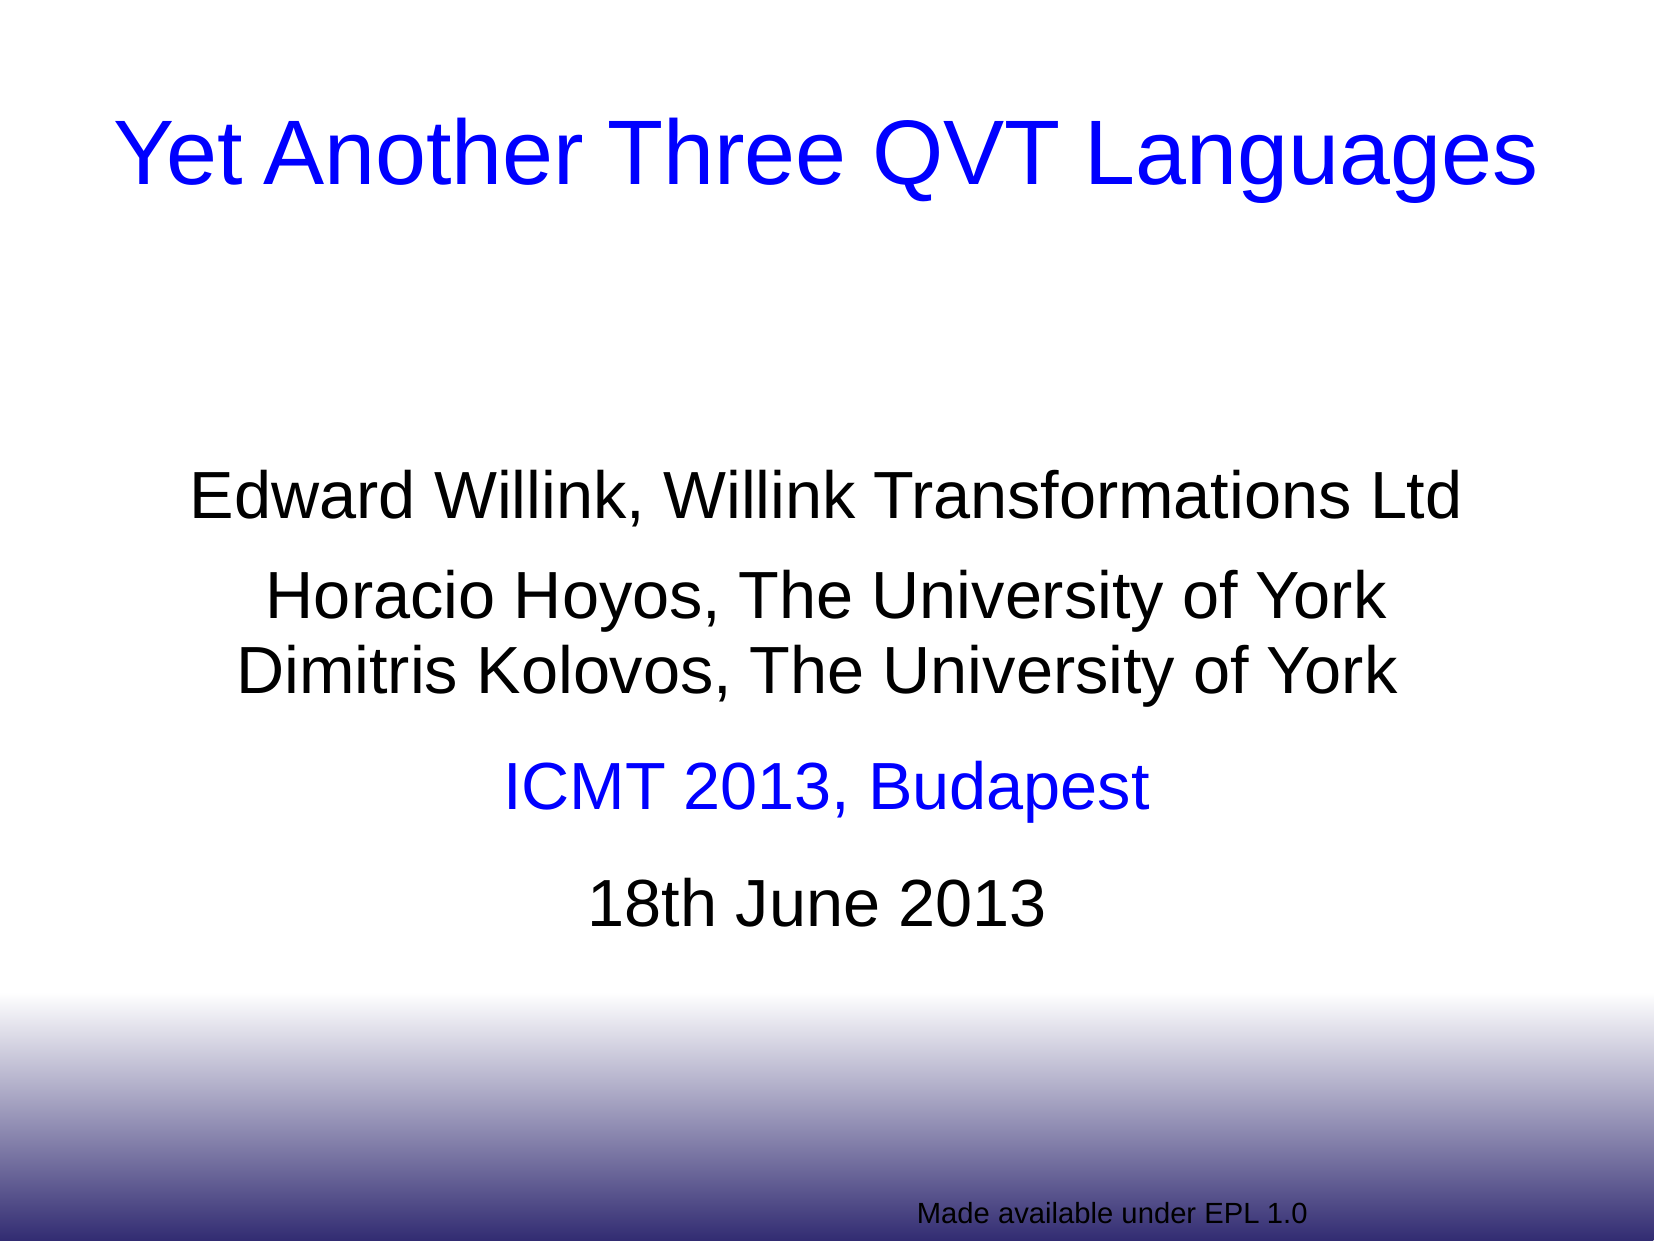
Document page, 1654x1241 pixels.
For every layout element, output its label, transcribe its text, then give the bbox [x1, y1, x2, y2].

title Yet Another Three QVT Languages [82, 56, 1571, 250]
subtitle Edward Willink, Willink Transformations Ltd Horacio Hoyos, The University of York Dimitris Kolovos, The University of York ICMT 2013, Budapest 18th June 2013 [82, 290, 1571, 1109]
